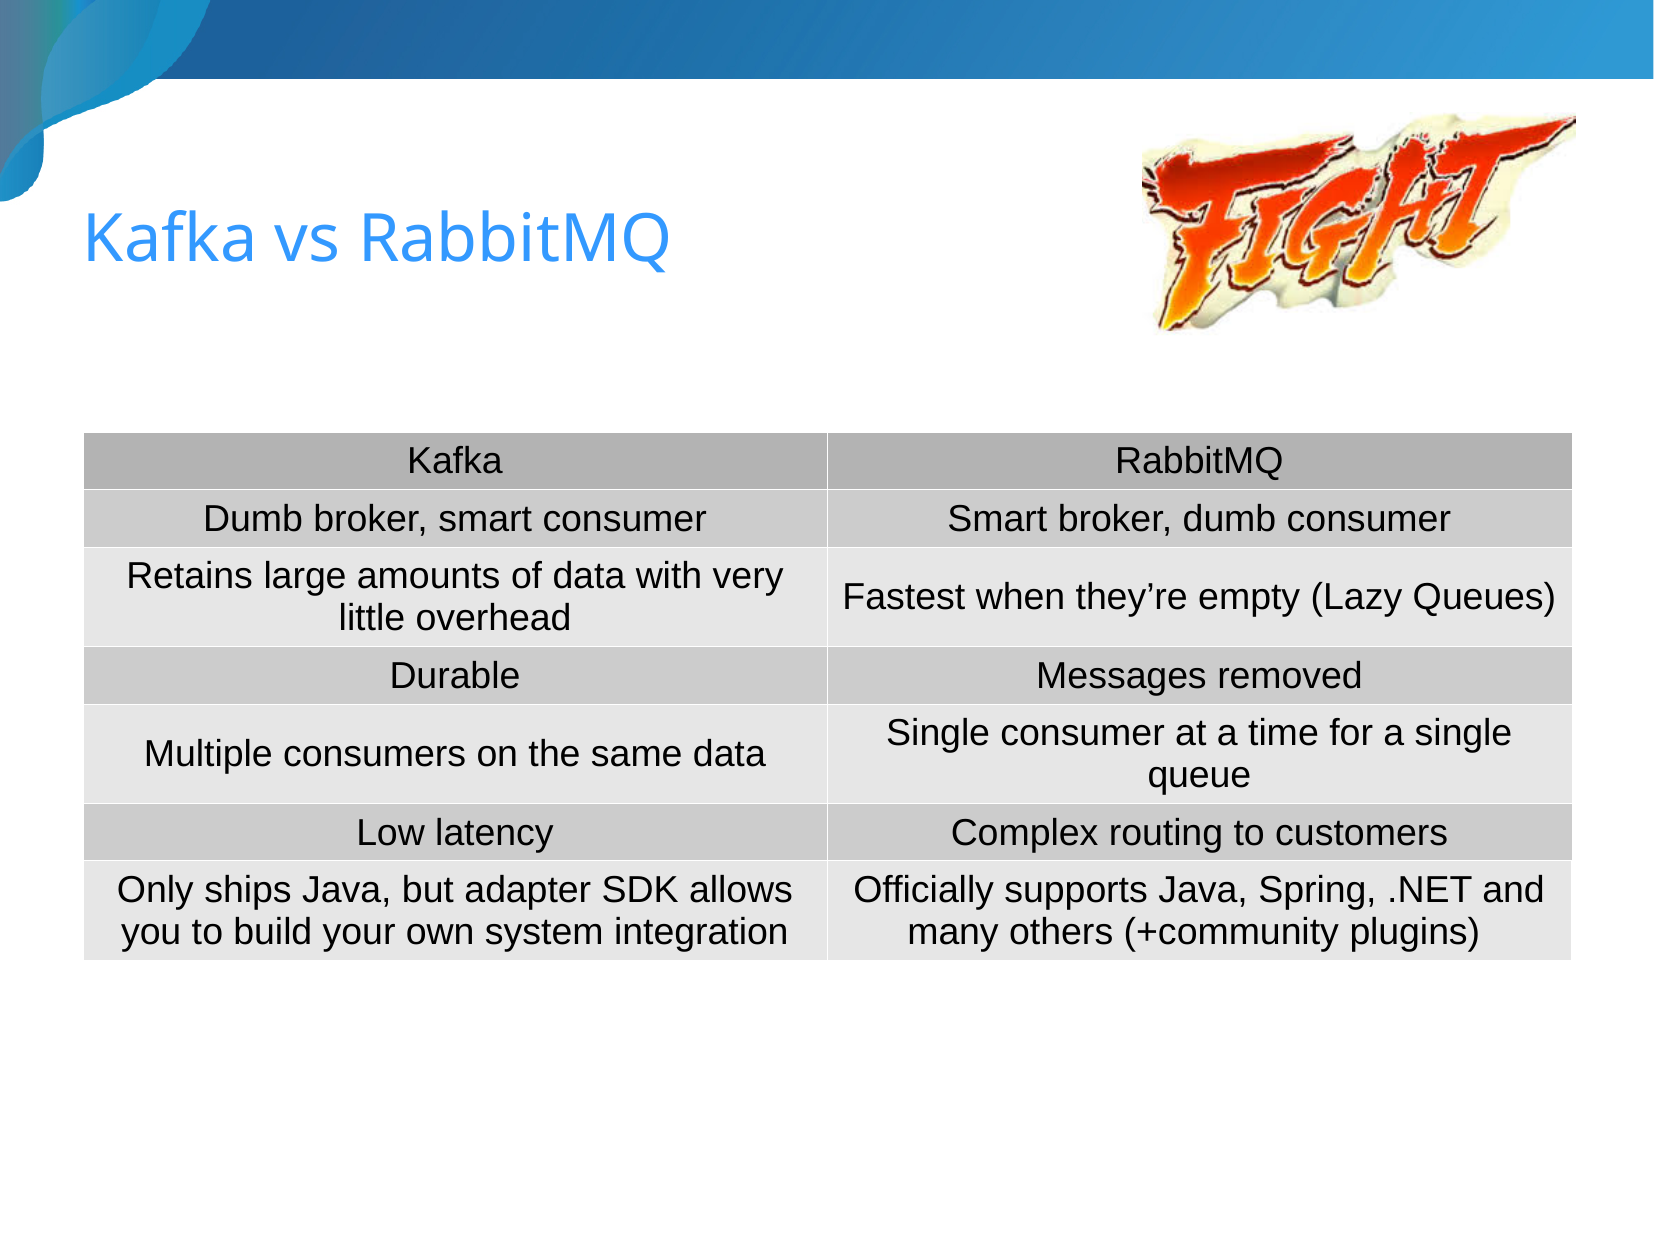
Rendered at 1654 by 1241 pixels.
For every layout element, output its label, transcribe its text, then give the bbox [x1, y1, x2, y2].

table_cell Dumb broker, smart consumer [84, 490, 827, 547]
table_header Kafka [84, 433, 827, 489]
table_cell Only ships Java, but adapter SDK allows you to build your own system integration [84, 861, 827, 960]
table_cell Fastest when they’re empty (Lazy Queues) [828, 548, 1572, 646]
table_cell Smart broker, dumb consumer [828, 490, 1572, 547]
table_cell Complex routing to customers [828, 804, 1572, 860]
table_cell Low latency [84, 804, 827, 860]
title Kafka vs RabbitMQ [82, 132, 1571, 340]
table_cell Durable [84, 647, 827, 704]
table_header RabbitMQ [828, 433, 1572, 489]
table_cell Retains large amounts of data with very little overhead [84, 548, 827, 646]
table_cell Multiple consumers on the same data [84, 705, 827, 803]
picture [0, 0, 1654, 1241]
table_cell Officially supports Java, Spring, .NET and many others (+community plugins) [828, 861, 1571, 960]
table_cell Single consumer at a time for a single queue [828, 705, 1572, 803]
table_cell Messages removed [828, 647, 1572, 704]
